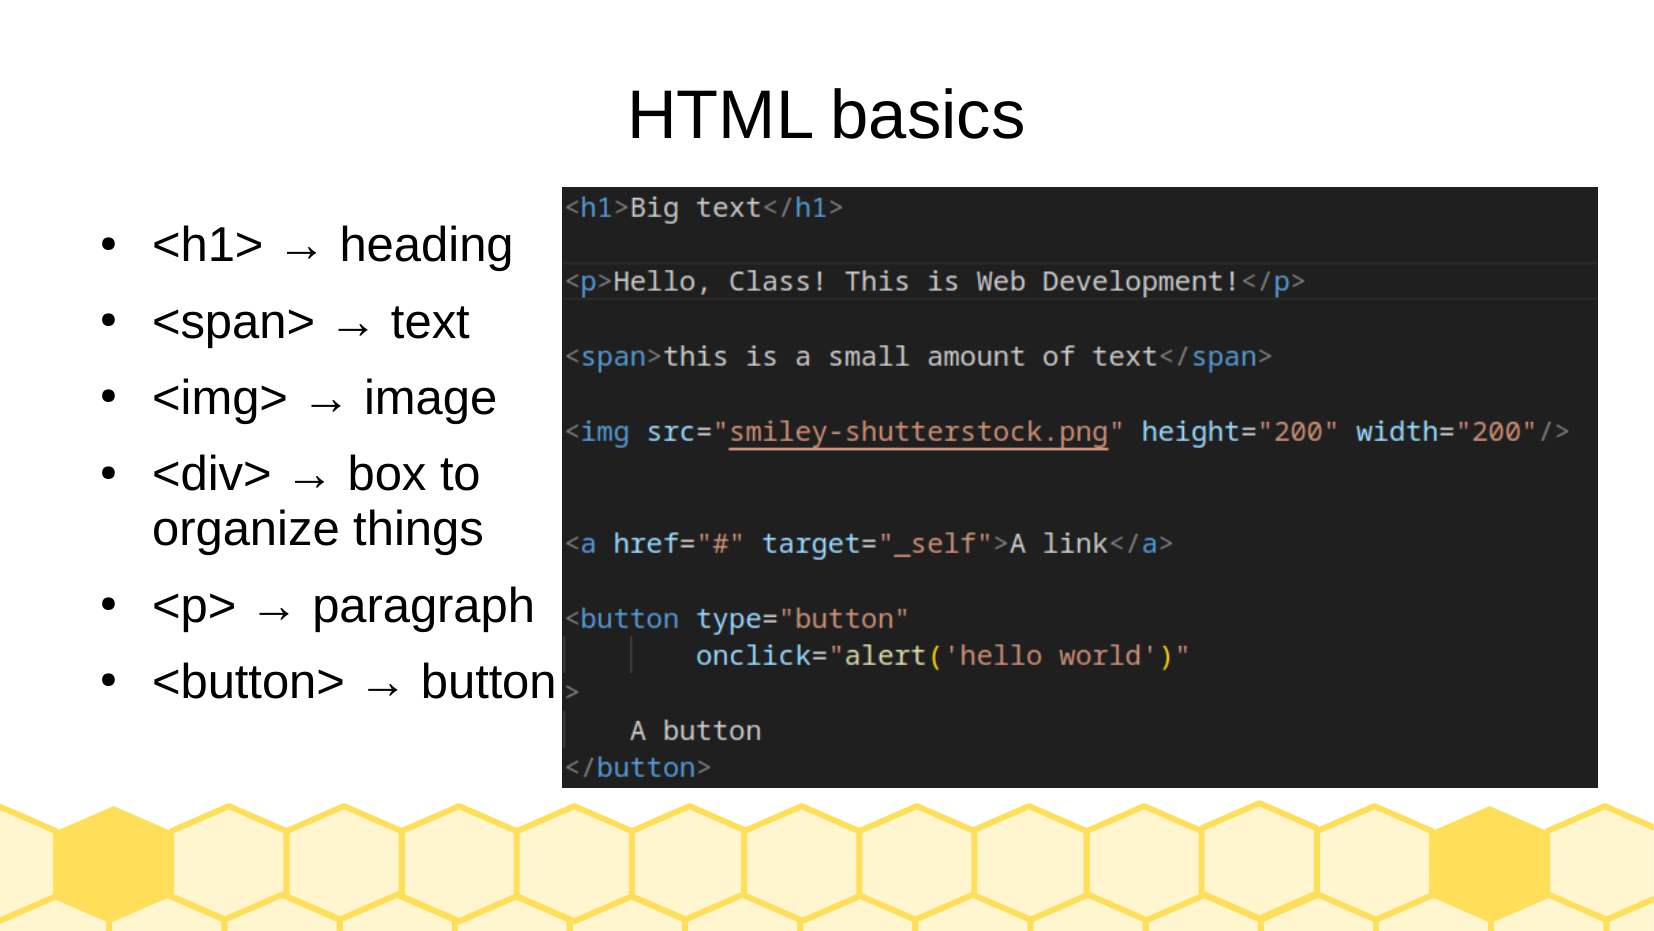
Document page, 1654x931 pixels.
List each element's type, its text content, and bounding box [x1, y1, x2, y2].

picture [562, 187, 1598, 788]
title HTML basics [82, 37, 1571, 193]
list <h1> → heading <span> → text <img> → image <div> → box to organize things <p> → paragraph <button> → button [82, 217, 562, 758]
